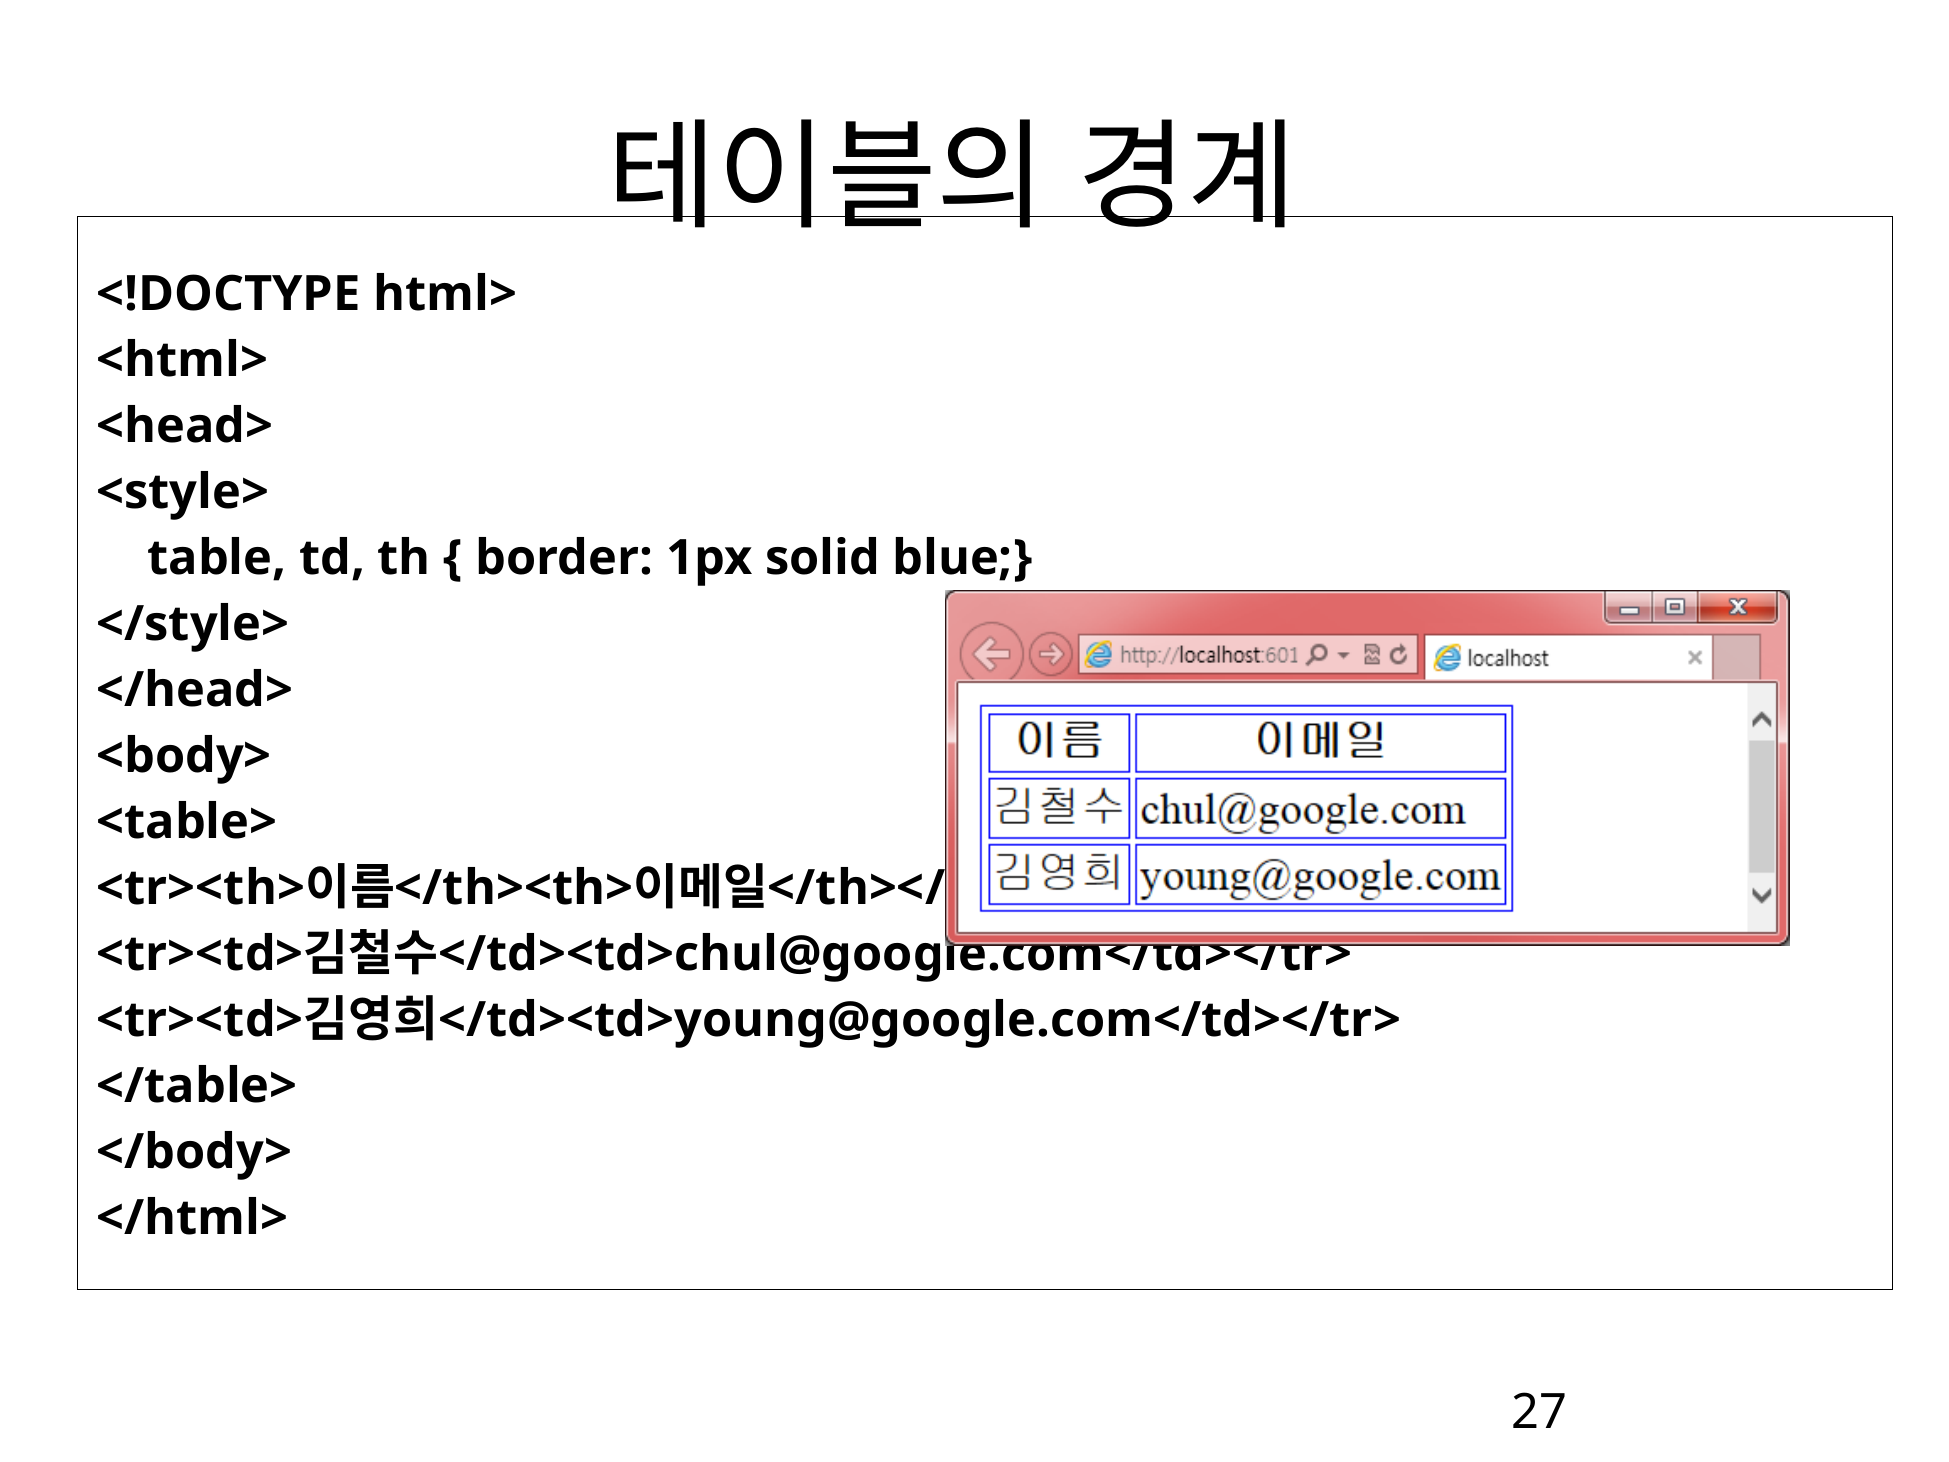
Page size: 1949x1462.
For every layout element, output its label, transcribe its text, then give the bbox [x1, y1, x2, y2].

slide_number <숫자> [1496, 1372, 1899, 1462]
picture [945, 590, 1790, 946]
title 테이블의 경계 [156, 92, 1749, 216]
text_box <!DOCTYPE html> <html> <head> <style> table, td, th { border: 1px solid blue;} </style> </head> <body> <table> <tr><th>이름</th><th>이메일</th></tr> <tr><td>김철수</td><td>chul@google.com</td></tr> <tr><td>김영희</td><td>young@google.com</td></tr> </table> </body> </html> [77, 216, 1893, 1290]
